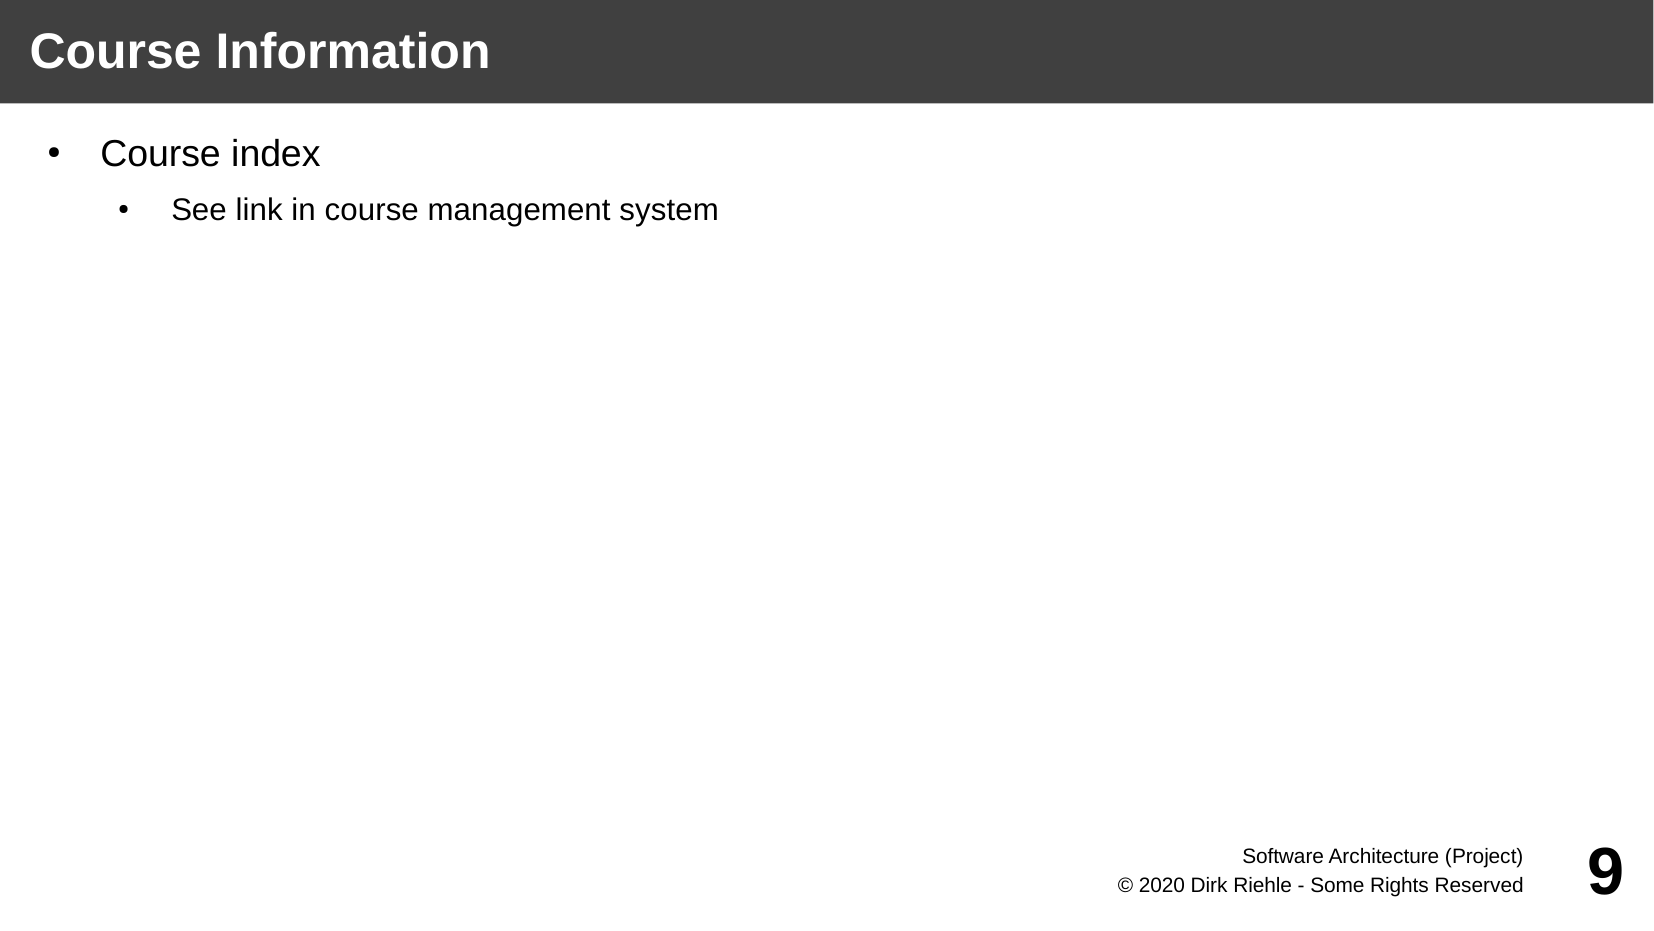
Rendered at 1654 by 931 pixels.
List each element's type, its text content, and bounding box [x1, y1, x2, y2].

title Course Information [0, 0, 1654, 104]
list Course index See link in course management system [29, 132, 1625, 813]
